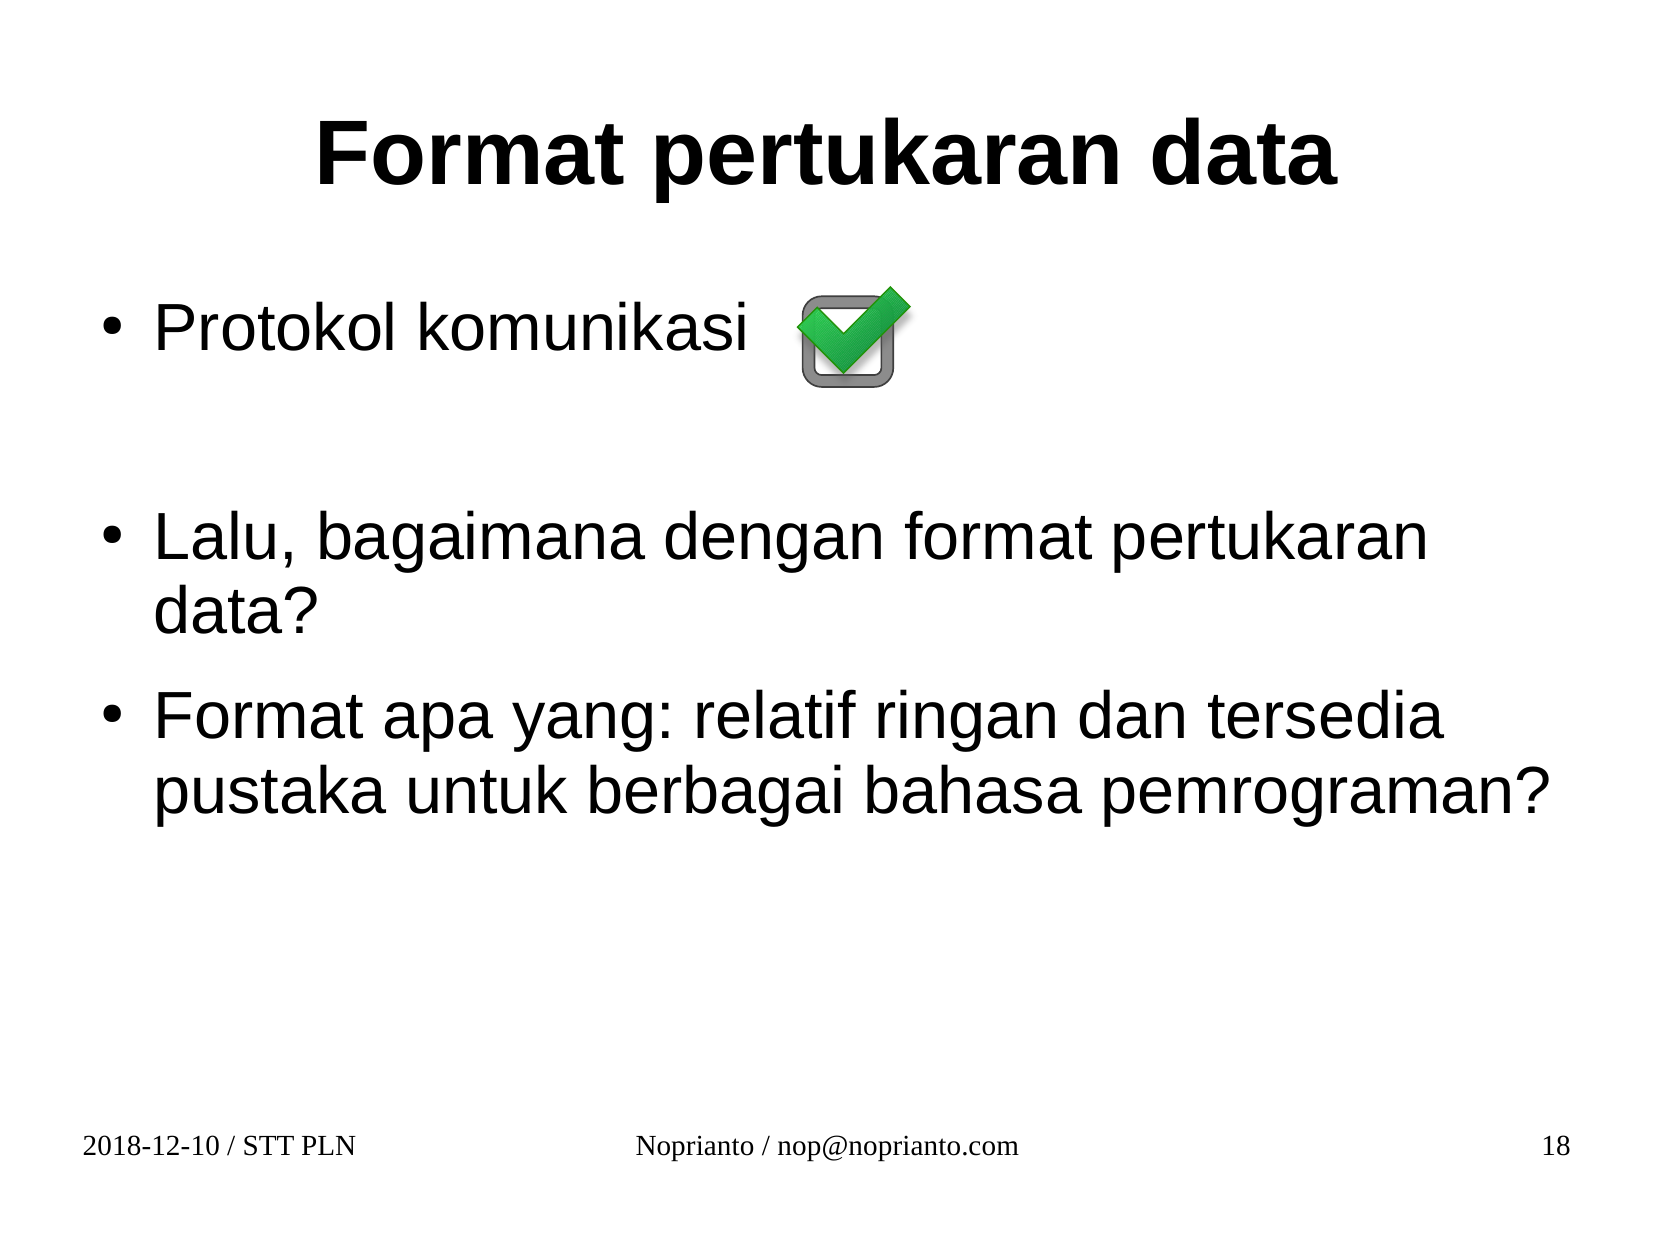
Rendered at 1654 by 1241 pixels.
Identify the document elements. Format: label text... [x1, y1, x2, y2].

list Protokol komunikasi Lalu, bagaimana dengan format pertukaran data? Format apa yang: relatif ringan dan tersedia pustaka untuk berbagai bahasa pemrograman? [82, 290, 1571, 1010]
picture [765, 252, 933, 421]
title Format pertukaran data [82, 49, 1571, 257]
